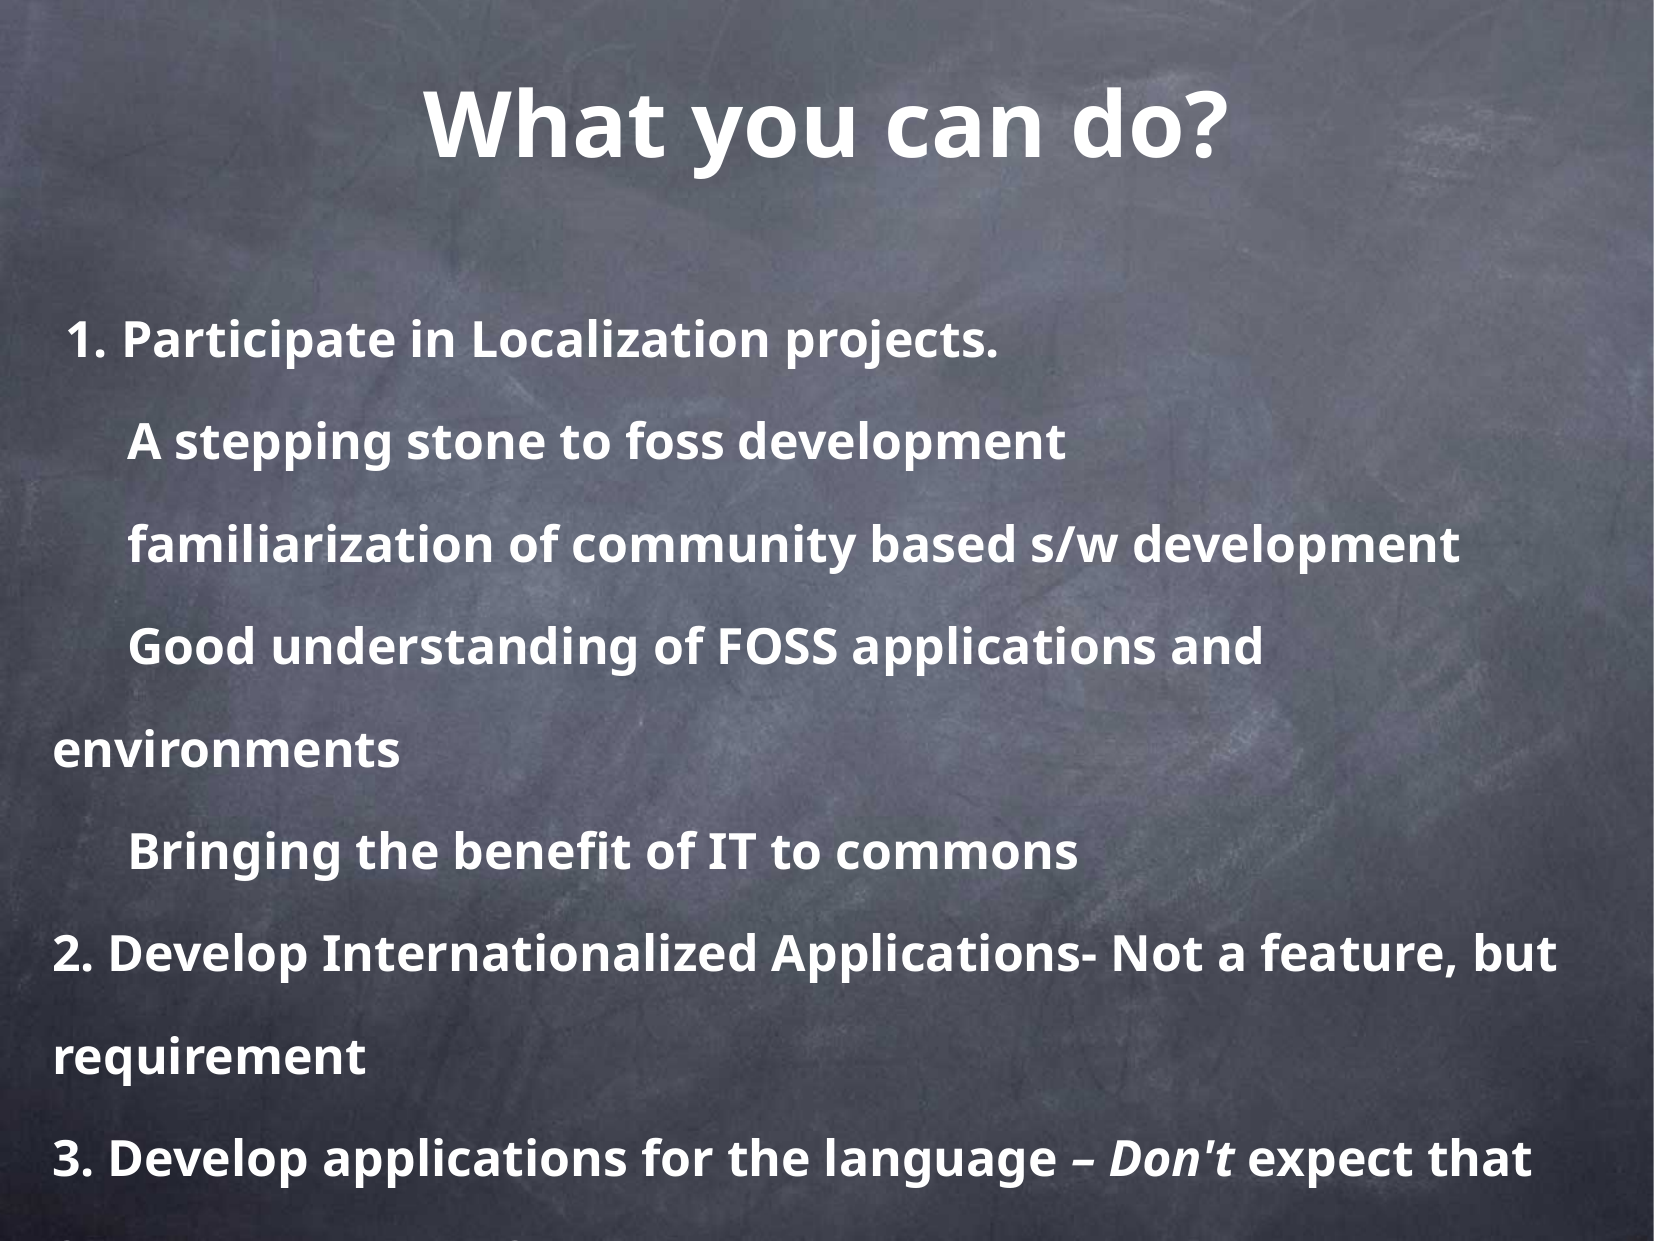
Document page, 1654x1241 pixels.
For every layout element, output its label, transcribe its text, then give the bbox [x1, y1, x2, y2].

text_box 1. Participate in Localization projects. A stepping stone to foss development familiarization of community based s/w development Good understanding of FOSS applications and environments Bringing the benefit of IT to commons 2. Develop Internationalized Applications- Not a feature, but requirement 3. Develop applications for the language – Don't expect that foreigners will do for us to consume! [37, 262, 1613, 1241]
picture [0, 0, 1654, 1241]
title What you can do? [82, 56, 1571, 188]
